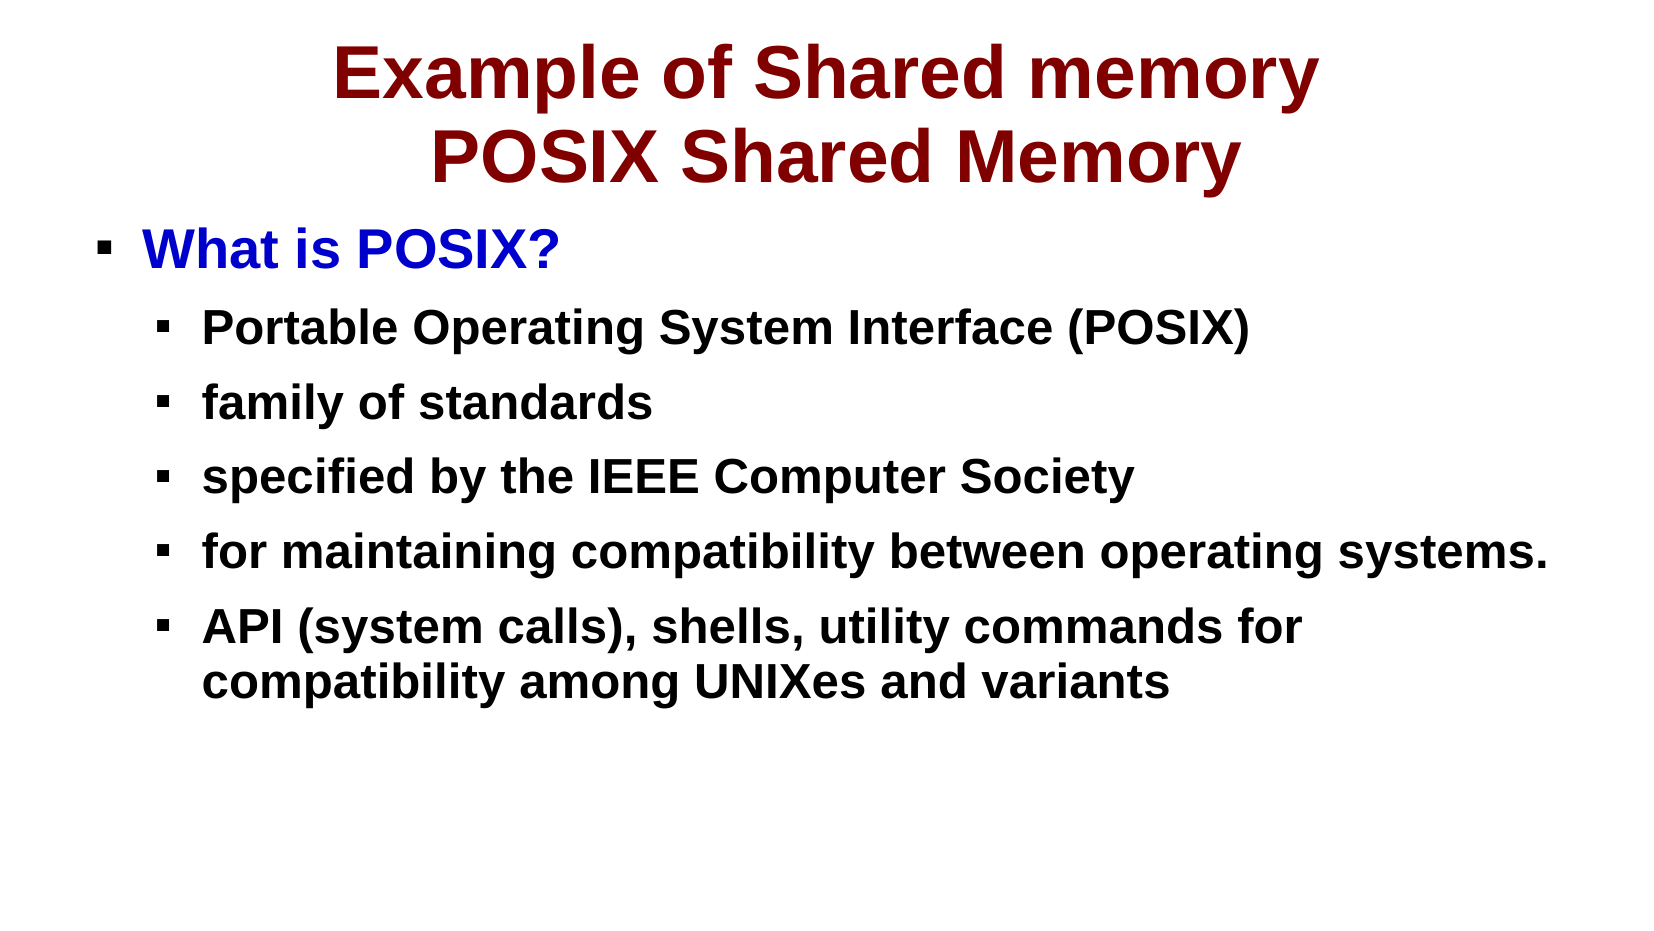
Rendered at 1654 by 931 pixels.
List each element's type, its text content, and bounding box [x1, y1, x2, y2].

title Example of Shared memory POSIX Shared Memory [82, 30, 1571, 199]
list What is POSIX? Portable Operating System Interface (POSIX) family of standards specified by the IEEE Computer Society for maintaining compatibility between operating systems. API (system calls), shells, utility commands for compatibility among UNIXes and variants [82, 217, 1571, 757]
